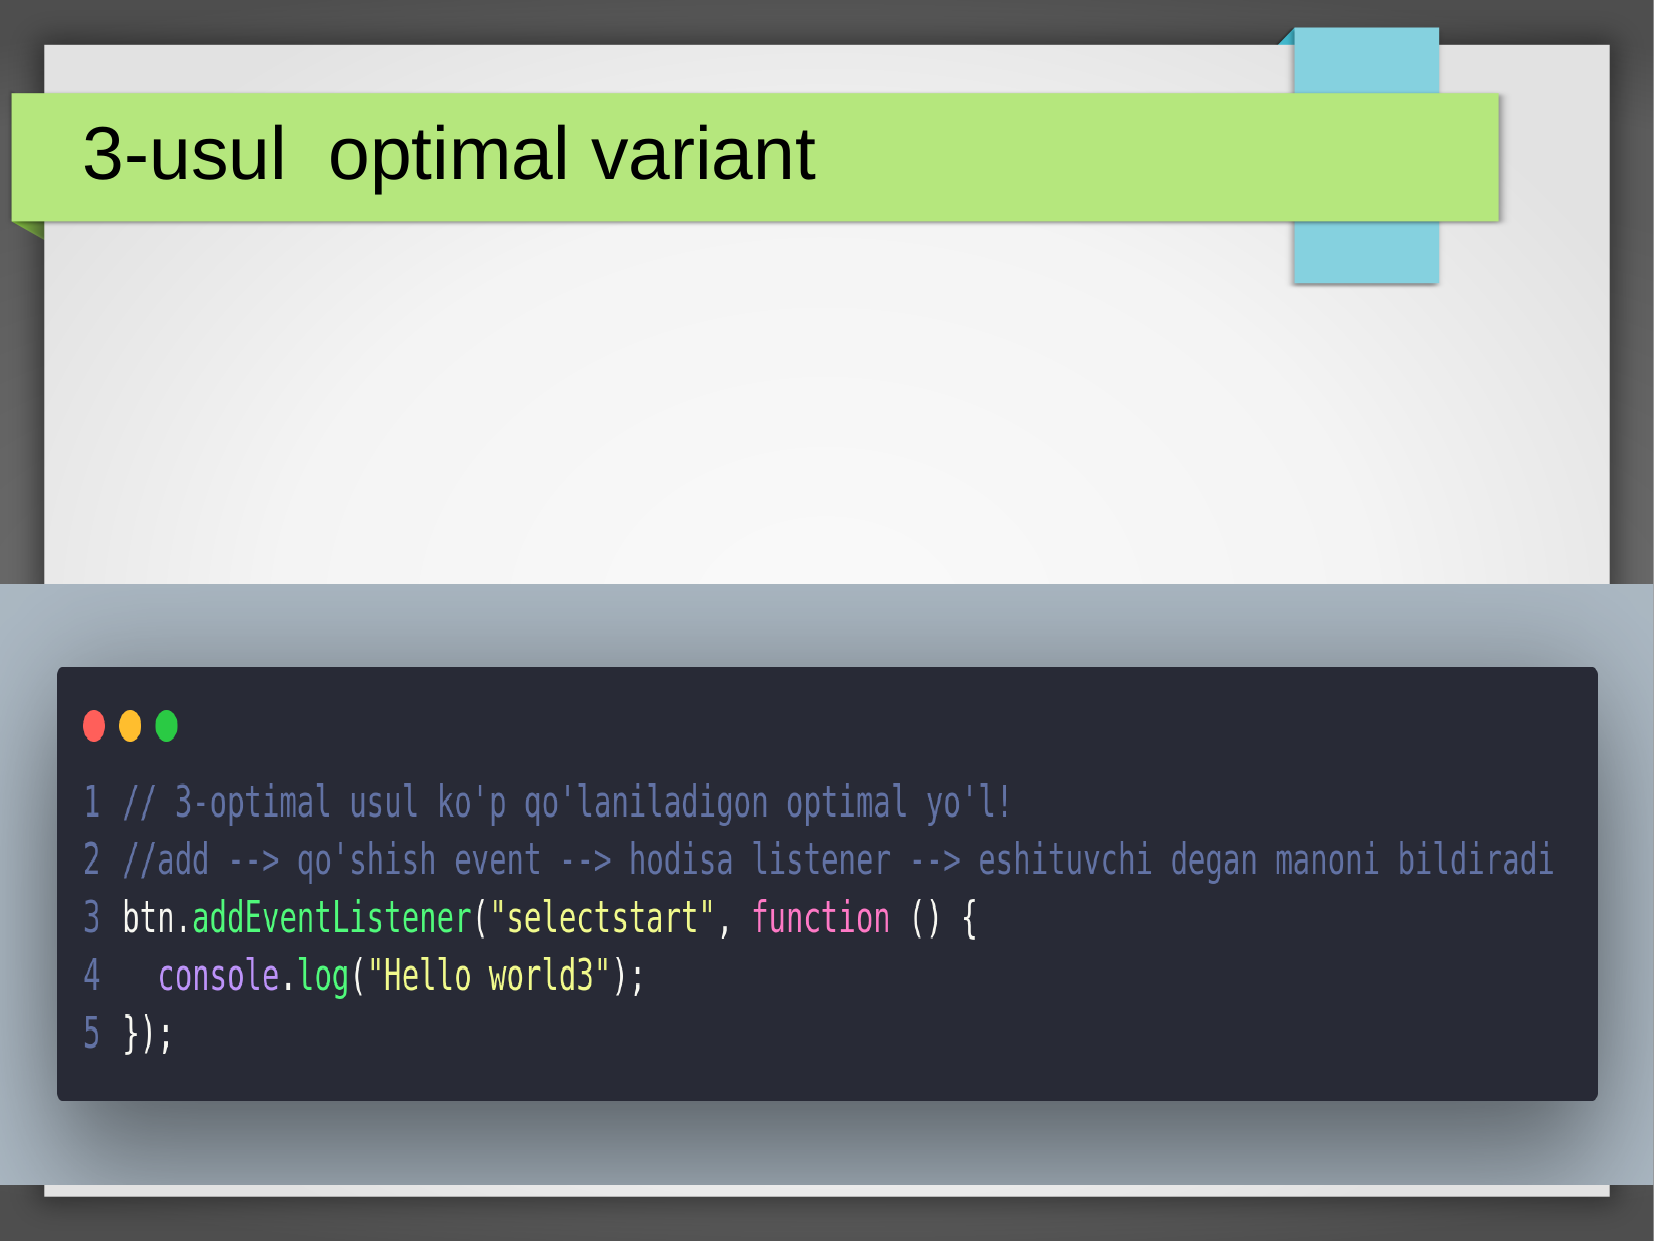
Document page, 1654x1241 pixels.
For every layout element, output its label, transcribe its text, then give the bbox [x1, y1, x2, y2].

title 3-usul optimal variant [82, 94, 1264, 213]
picture [0, 0, 1654, 1241]
